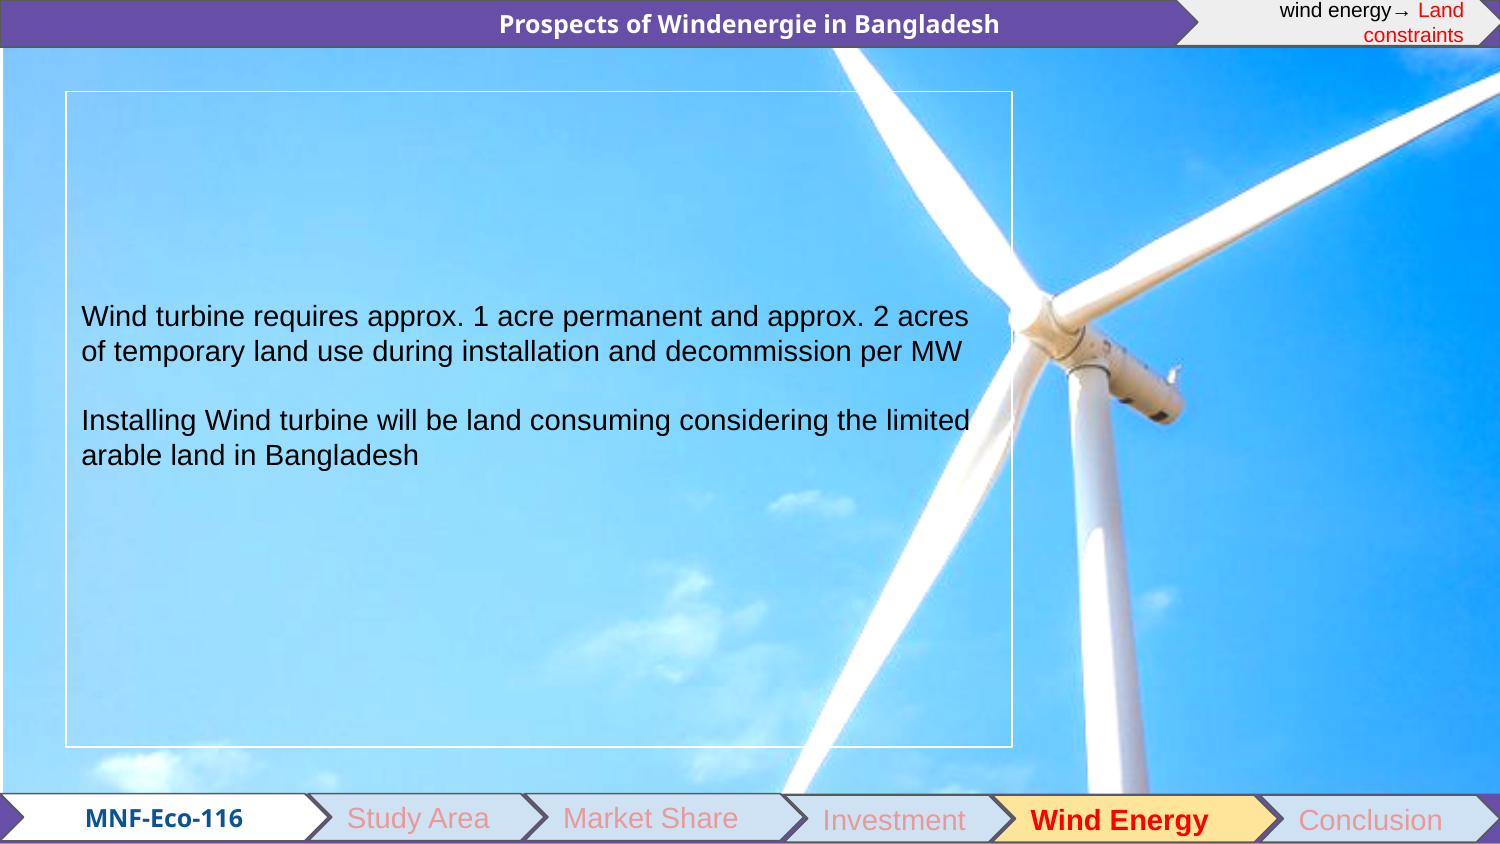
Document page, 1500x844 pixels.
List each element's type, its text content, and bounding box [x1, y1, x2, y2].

text_box wind energy→ Land constraints [1174, 0, 1500, 46]
text_box Wind turbine requires approx. 1 acre permanent and approx. 2 acres of temporary land use during installation and decommission per MW Installing Wind turbine will be land consuming considering the limited arable land in Bangladesh [66, 91, 1012, 747]
text_box Prospects of Windenergie in Bangladesh [0, 0, 1500, 48]
text_box [0, 795, 22, 839]
text_box Conclusion [1259, 795, 1500, 843]
text_box Wind Energy [992, 795, 1278, 843]
text_box MNF-Eco-116 [0, 793, 329, 841]
text_box Market Share [524, 793, 804, 841]
text_box Investment [784, 795, 1013, 843]
text_box Study Area [308, 793, 545, 841]
picture [2, 48, 1500, 793]
text_box [0, 793, 1500, 844]
